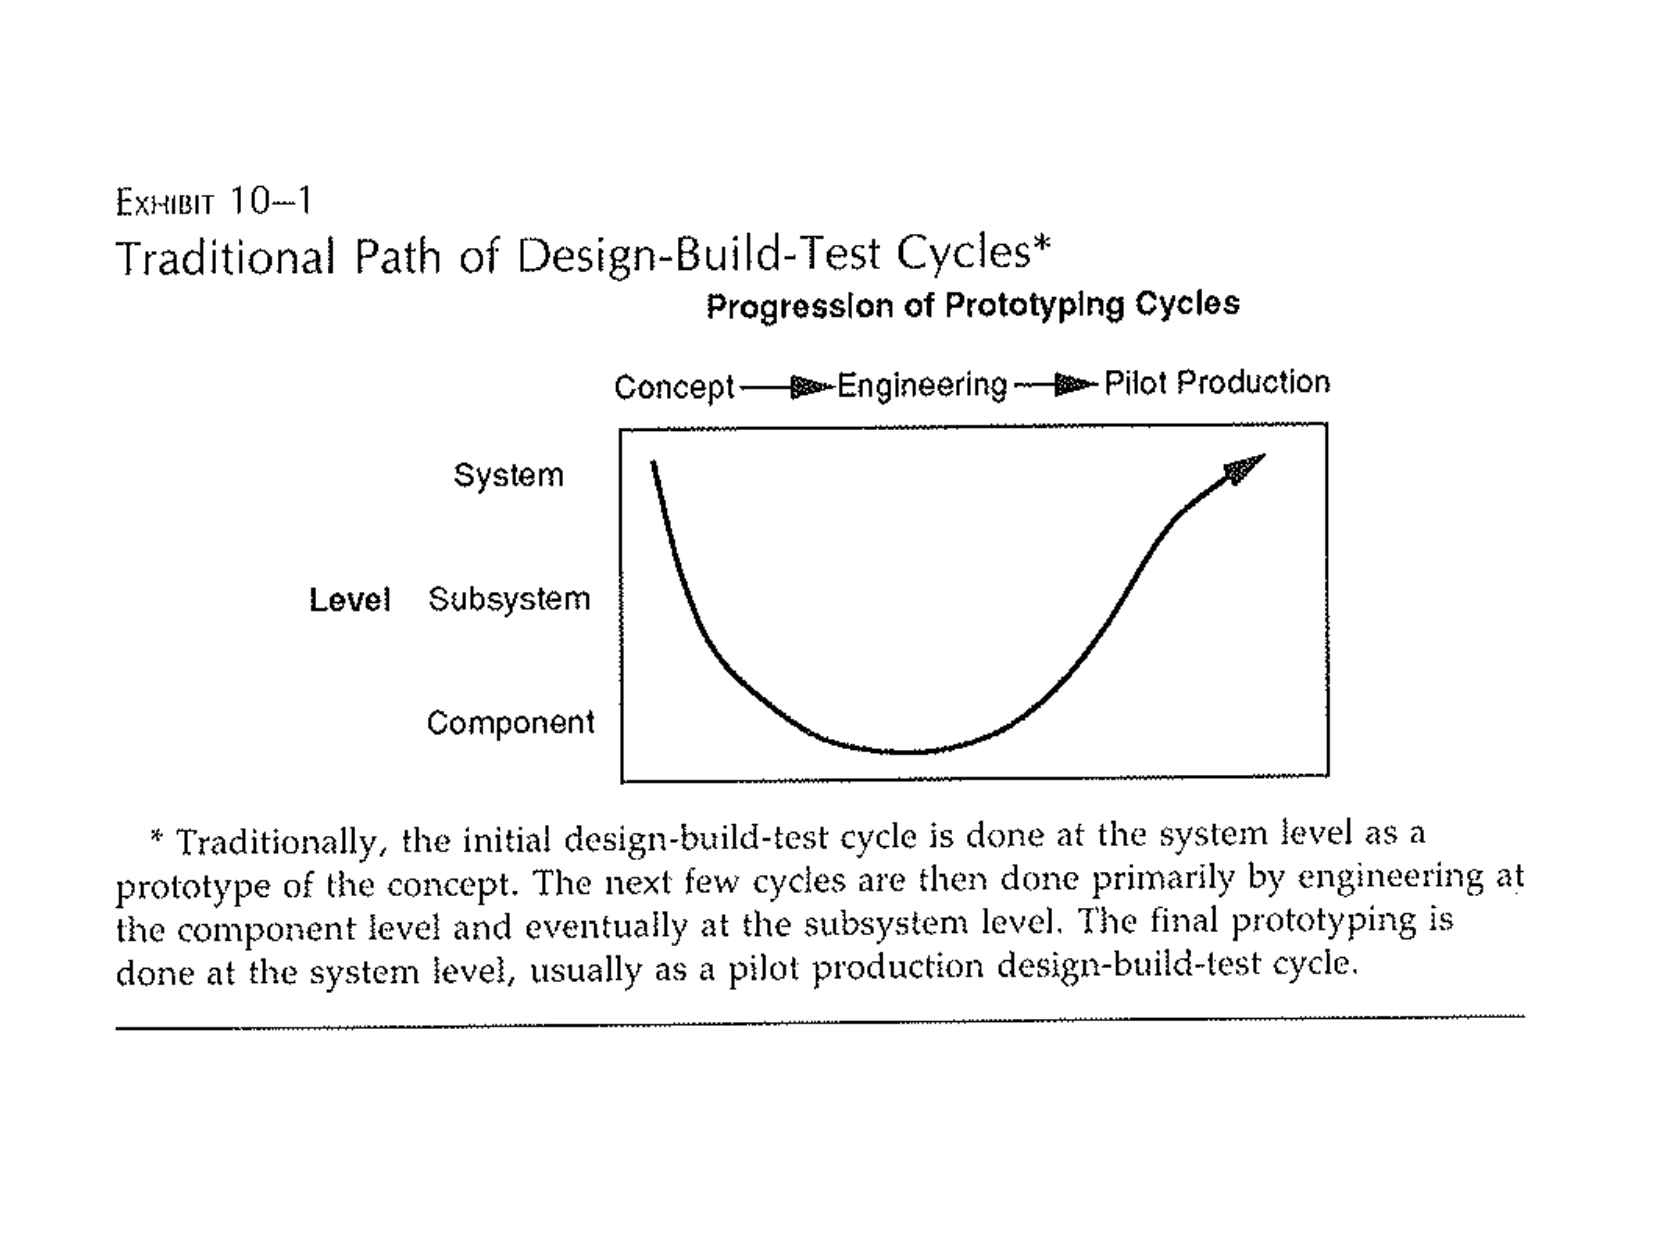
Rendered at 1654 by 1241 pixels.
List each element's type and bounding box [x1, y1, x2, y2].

picture [91, 172, 1563, 1068]
